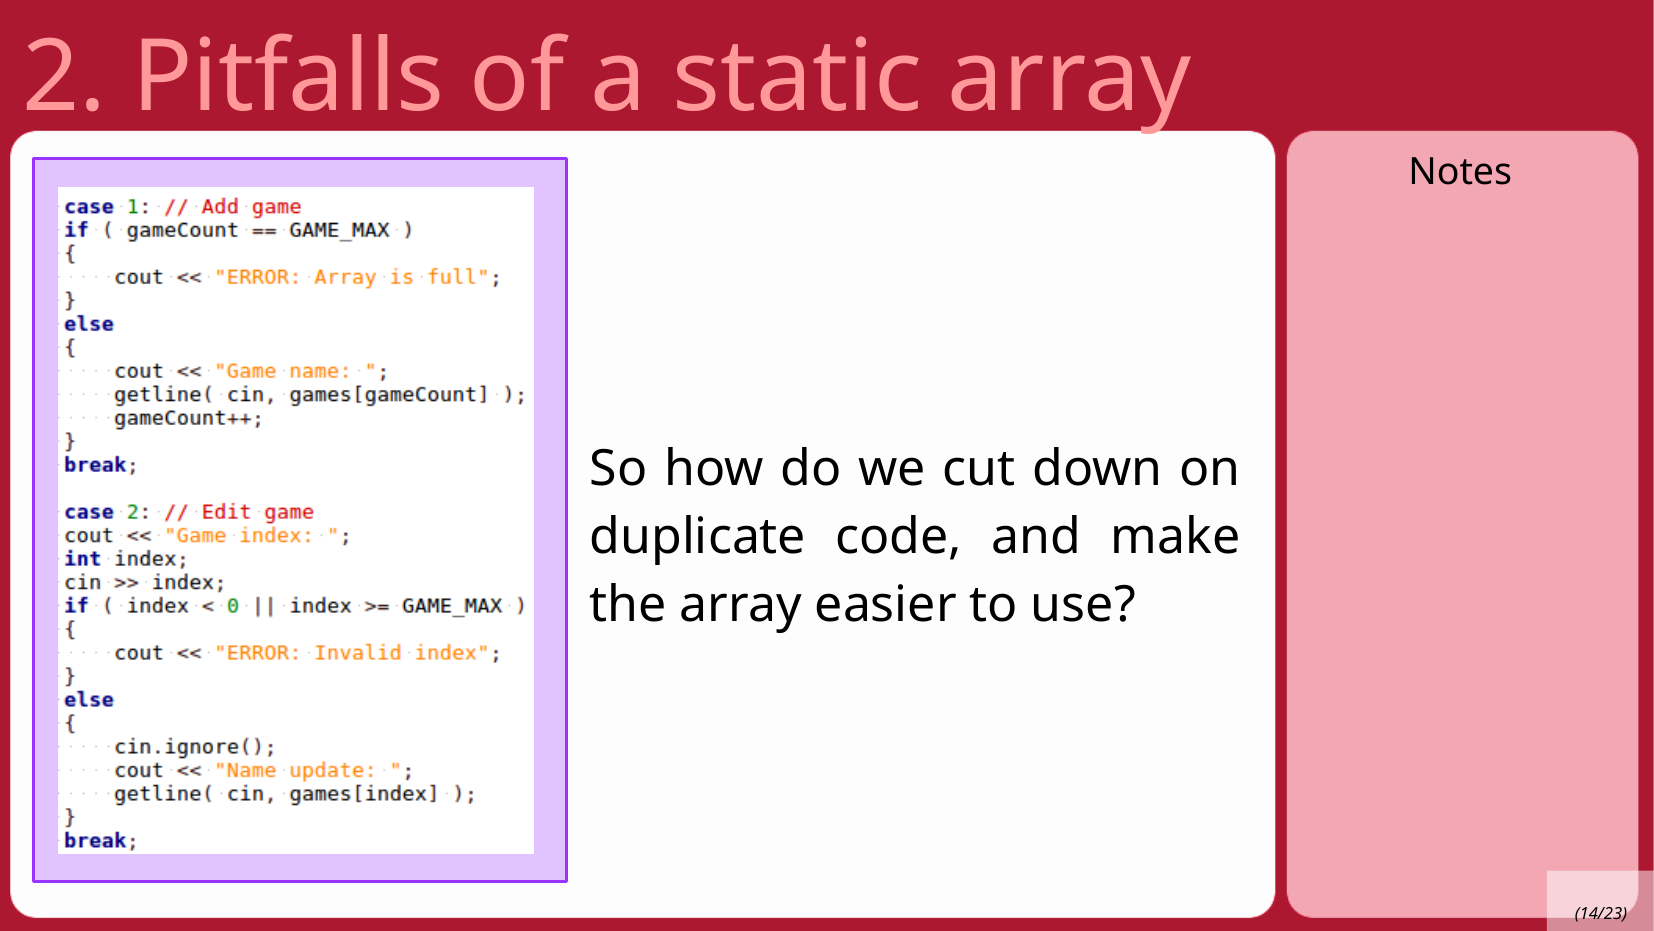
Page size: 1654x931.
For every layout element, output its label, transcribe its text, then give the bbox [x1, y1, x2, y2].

picture [0, 0, 1654, 931]
text_box (<number>/23) [1546, 877, 1654, 931]
text_box So how do we cut down on duplicate code, and make the array easier to use? [589, 431, 1242, 606]
title 2. Pitfalls of a static array [22, 7, 1511, 136]
text_box [33, 158, 567, 882]
text_box Notes [1290, 141, 1631, 199]
